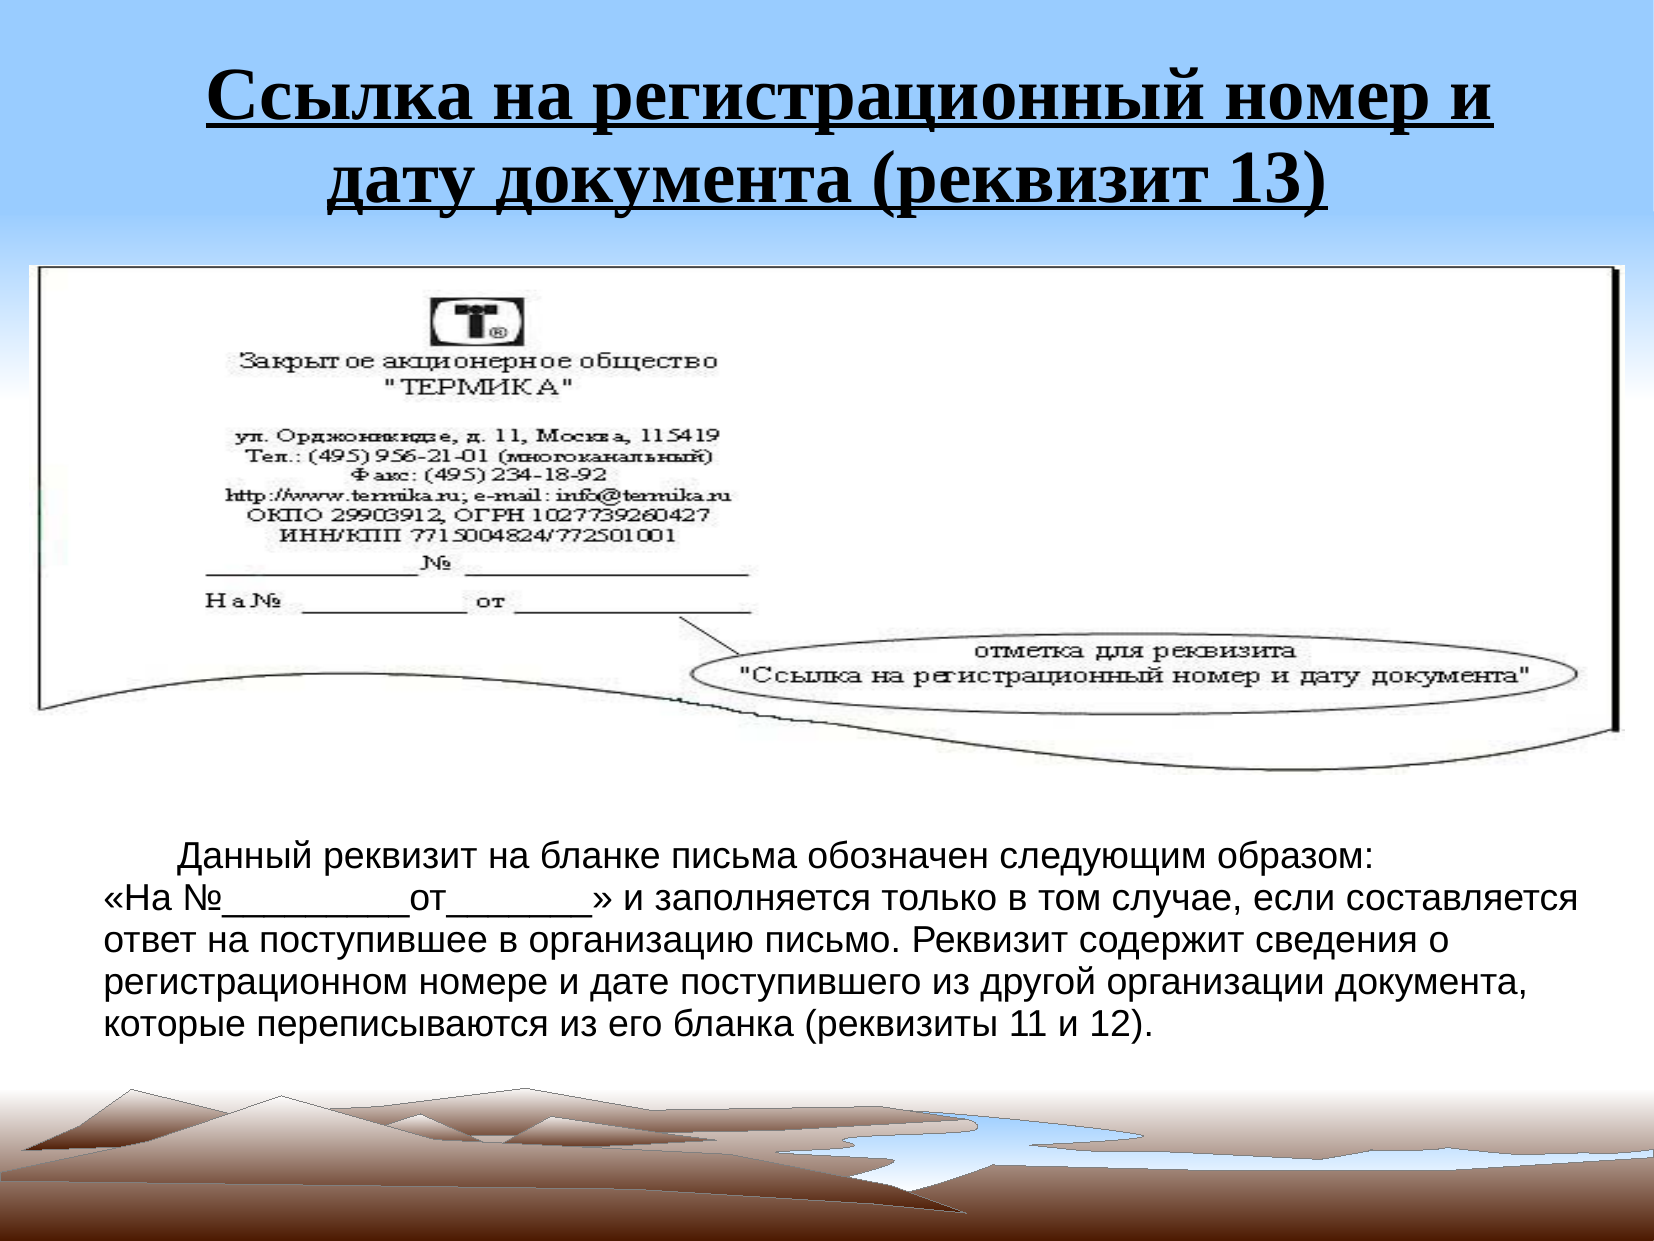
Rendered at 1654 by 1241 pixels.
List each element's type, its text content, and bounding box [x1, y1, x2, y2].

text_box Данный реквизит на бланке письма обозначен следующим образом: «На №_________от_______» и заполняется только в том случае, если составляется ответ на поступившее в организацию письмо. Реквизит содержит сведения о регистрационном номере и дате поступившего из другой организации документа, которые переписываются из его бланка (реквизиты 11 и 12). [88, 826, 1625, 1241]
picture [29, 265, 1625, 776]
title Ссылка на регистрационный номер и дату документа (реквизит 13) [121, 41, 1534, 229]
